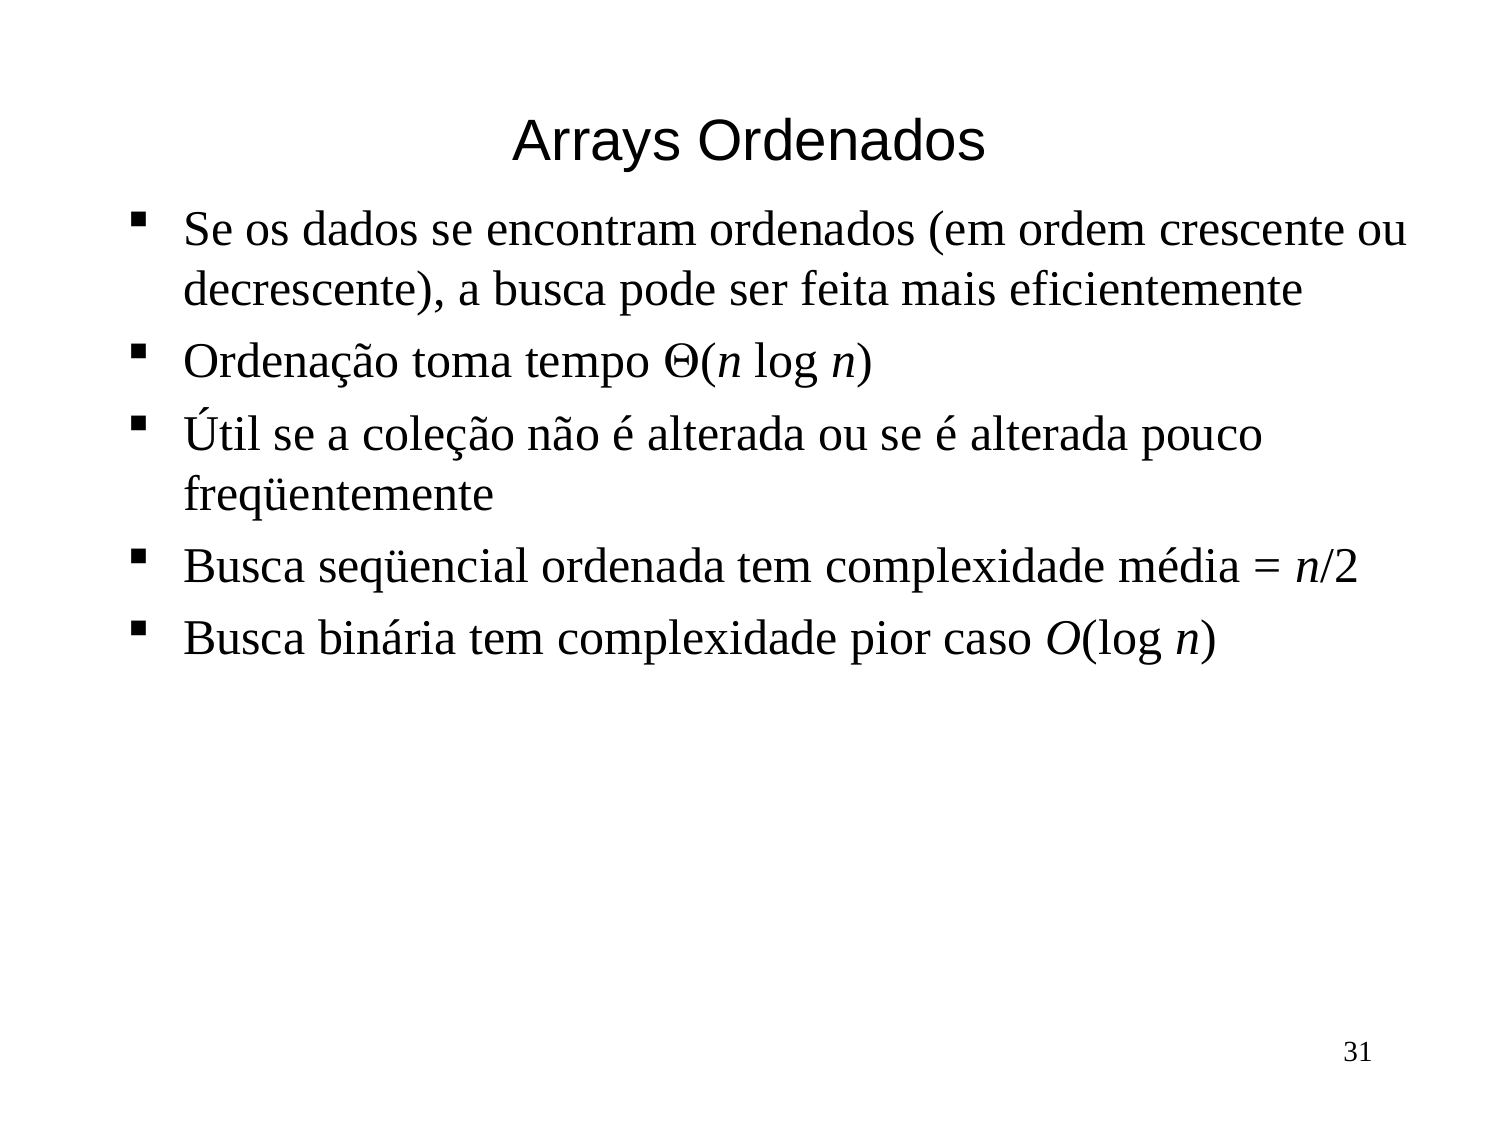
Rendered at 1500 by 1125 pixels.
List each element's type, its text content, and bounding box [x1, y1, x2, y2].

list Se os dados se encontram ordenados (em ordem crescente ou decrescente), a busca pode ser feita mais eficientemente Ordenação toma tempo (n log n) Útil se a coleção não é alterada ou se é alterada pouco freqüentemente Busca seqüencial ordenada tem complexidade média = n/2 Busca binária tem complexidade pior caso O(log n) [112, 187, 1438, 1000]
title Arrays Ordenados [112, 99, 1388, 175]
